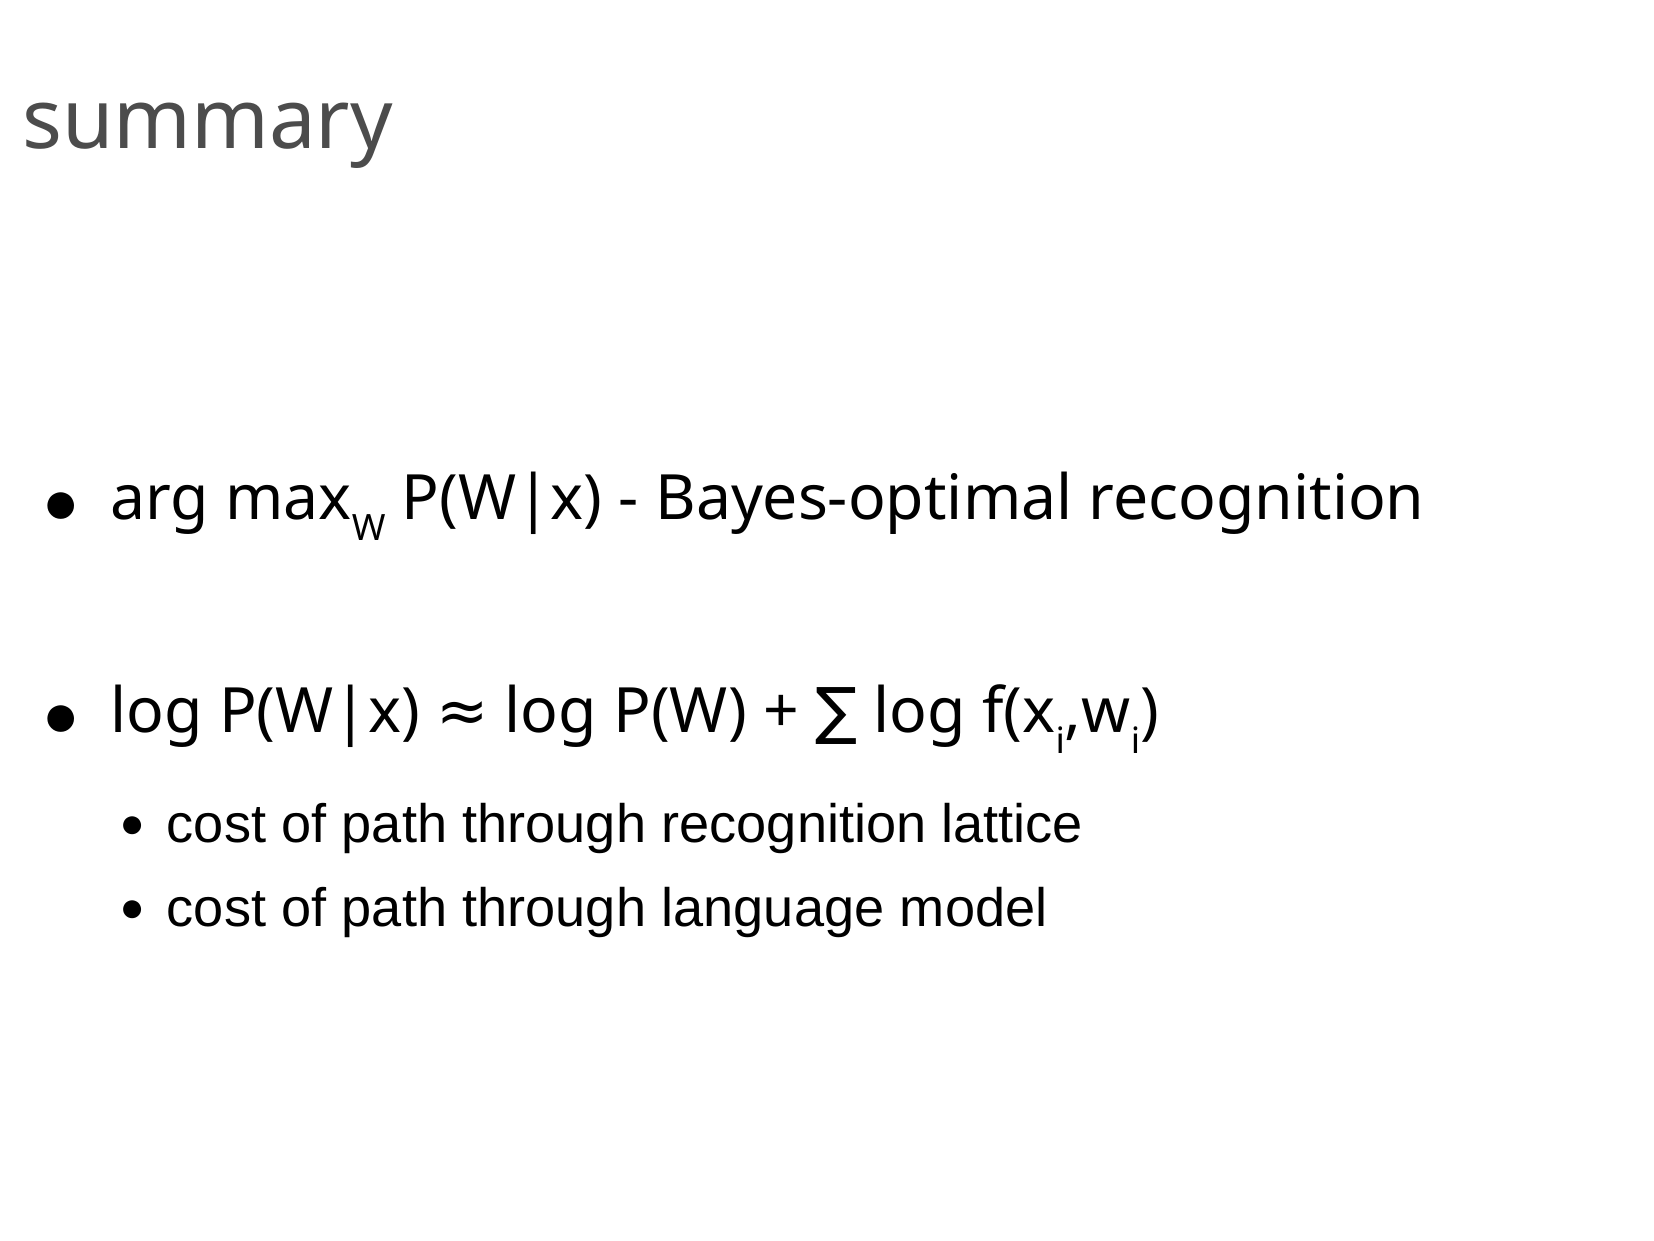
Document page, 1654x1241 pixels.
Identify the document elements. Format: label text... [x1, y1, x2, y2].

list arg maxW P(W|x) - Bayes-optimal recognition log P(W|x) ≈ log P(W) + ∑ log f(xi,wi) cost of path through recognition lattice cost of path through language model [25, 233, 1654, 1158]
title summary [22, 19, 1654, 213]
